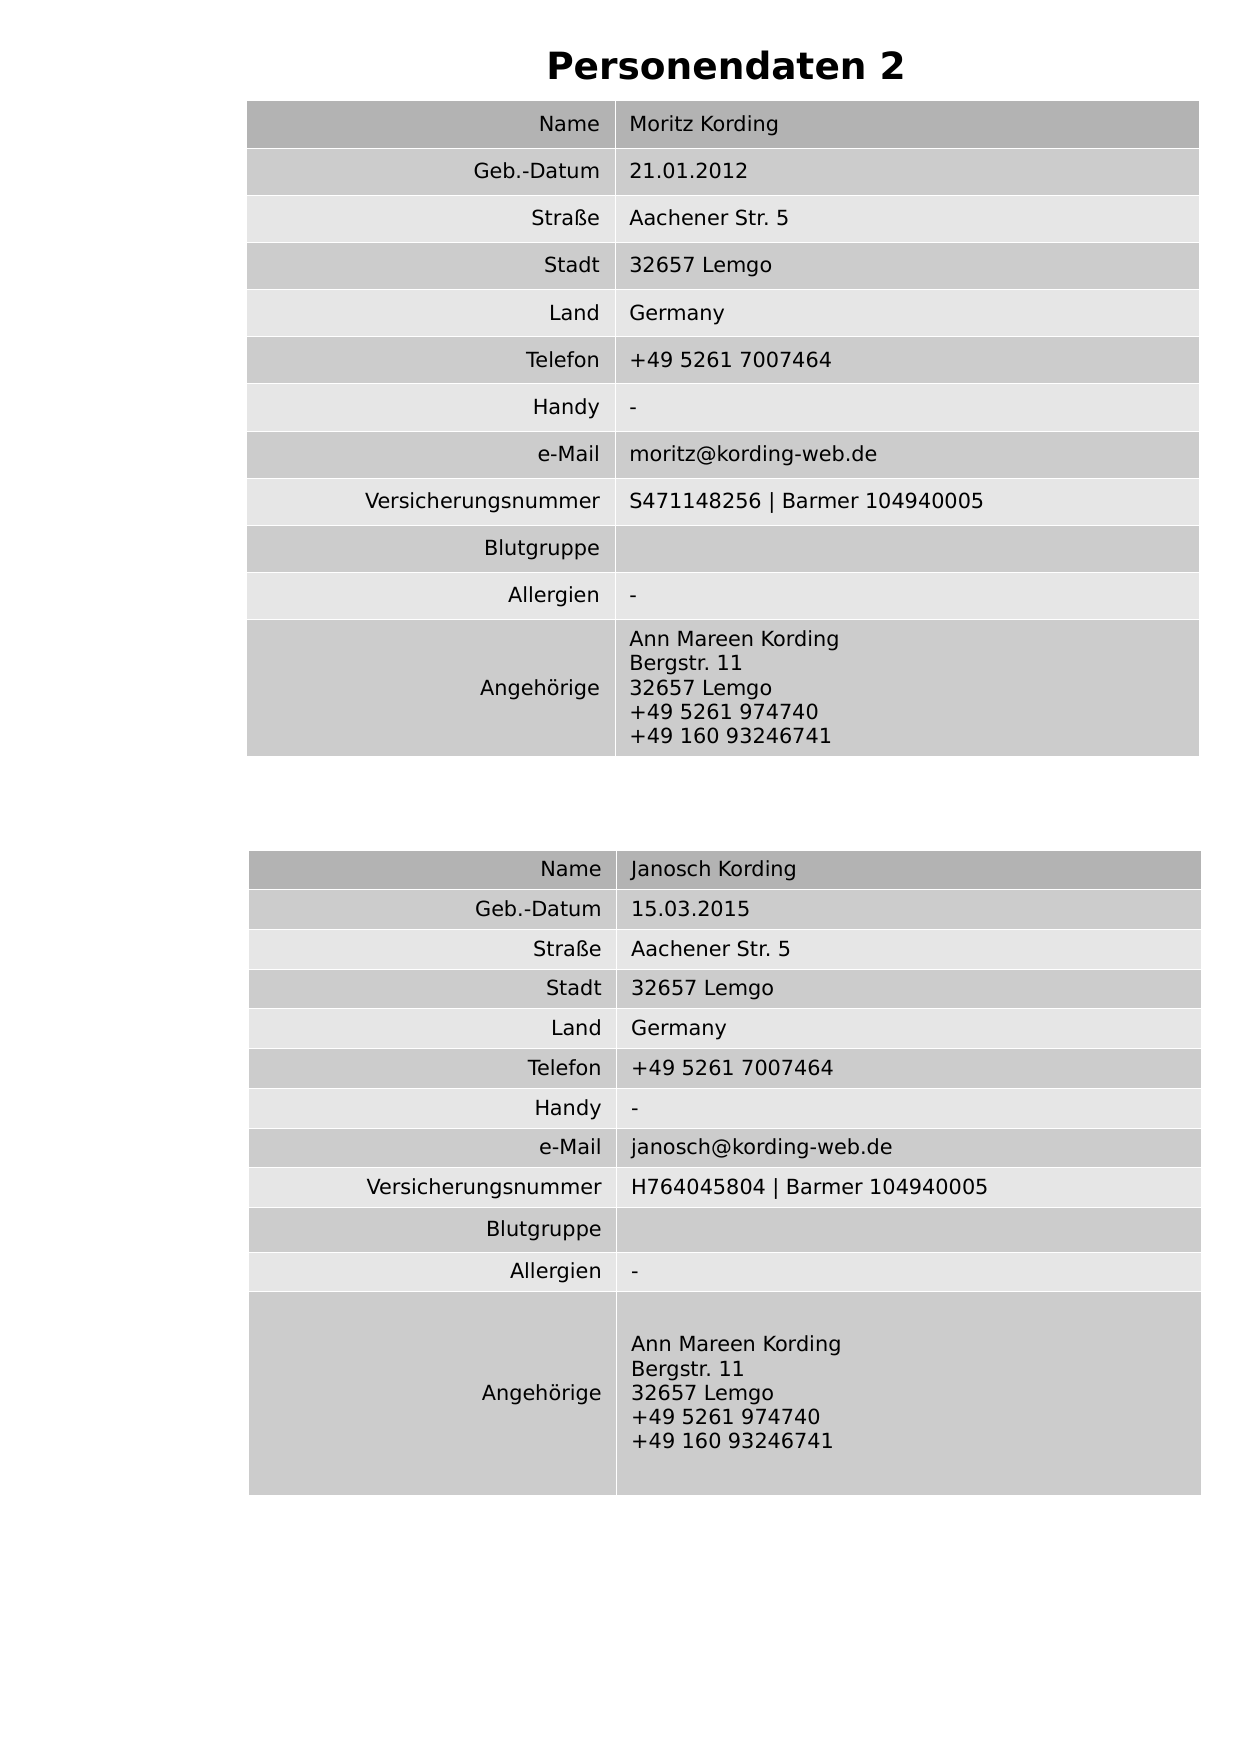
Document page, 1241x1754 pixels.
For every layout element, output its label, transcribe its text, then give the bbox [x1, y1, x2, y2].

table_cell Versicherungsnummer [247, 479, 615, 525]
table_cell Straße [249, 930, 616, 969]
table_cell Aachener Str. 5 [617, 930, 1201, 969]
table_header Moritz Kording [616, 101, 1199, 148]
table_cell Straße [247, 196, 615, 242]
table_cell - [616, 573, 1199, 619]
table_cell - [617, 1089, 1201, 1128]
table_cell Handy [247, 384, 615, 431]
table_cell Angehörige [249, 1292, 616, 1495]
table_header Name [249, 851, 616, 889]
table_cell +49 5261 7007464 [617, 1049, 1201, 1088]
table_cell +49 5261 7007464 [616, 337, 1199, 383]
table_cell Allergien [247, 573, 615, 619]
text_box Personendaten 2 [531, 37, 921, 97]
table_cell Telefon [247, 337, 615, 383]
table_cell Ann Mareen Kording Bergstr. 11 32657 Lemgo +49 5261 974740 +49 160 93246741 [616, 620, 1199, 756]
table_cell 21.01.2012 [616, 149, 1199, 195]
table_cell - [617, 1253, 1201, 1291]
table_cell 32657 Lemgo [617, 970, 1201, 1008]
table_cell Aachener Str. 5 [616, 196, 1199, 242]
table_cell Geb.-Datum [249, 890, 616, 929]
table_cell Ann Mareen Kording Bergstr. 11 32657 Lemgo +49 5261 974740 +49 160 93246741 [617, 1292, 1201, 1495]
table_cell Germany [616, 290, 1199, 336]
table_cell Stadt [247, 243, 615, 289]
table_cell 32657 Lemgo [616, 243, 1199, 289]
table_cell Land [247, 290, 615, 336]
table_cell Allergien [249, 1253, 616, 1291]
table_cell Handy [249, 1089, 616, 1128]
table_cell e-Mail [249, 1129, 616, 1167]
table_cell Germany [617, 1009, 1201, 1048]
table_cell Geb.-Datum [247, 149, 615, 195]
table_cell - [616, 384, 1199, 431]
table_cell 15.03.2015 [617, 890, 1201, 929]
table_cell Versicherungsnummer [249, 1168, 616, 1207]
table_cell S471148256 | Barmer 104940005 [616, 479, 1199, 525]
table_cell Angehörige [247, 620, 615, 756]
table_cell Telefon [249, 1049, 616, 1088]
table_cell [617, 1208, 1201, 1252]
table_header Name [247, 101, 615, 148]
table_cell Land [249, 1009, 616, 1048]
table_header Janosch Kording [617, 851, 1201, 889]
table_cell moritz@kording-web.de [616, 432, 1199, 478]
table_cell [616, 526, 1199, 572]
table_cell Blutgruppe [249, 1208, 616, 1252]
table_cell Stadt [249, 970, 616, 1008]
table_cell Blutgruppe [247, 526, 615, 572]
table_cell e-Mail [247, 432, 615, 478]
table_cell H764045804 | Barmer 104940005 [617, 1168, 1201, 1207]
table_cell janosch@kording-web.de [617, 1129, 1201, 1167]
